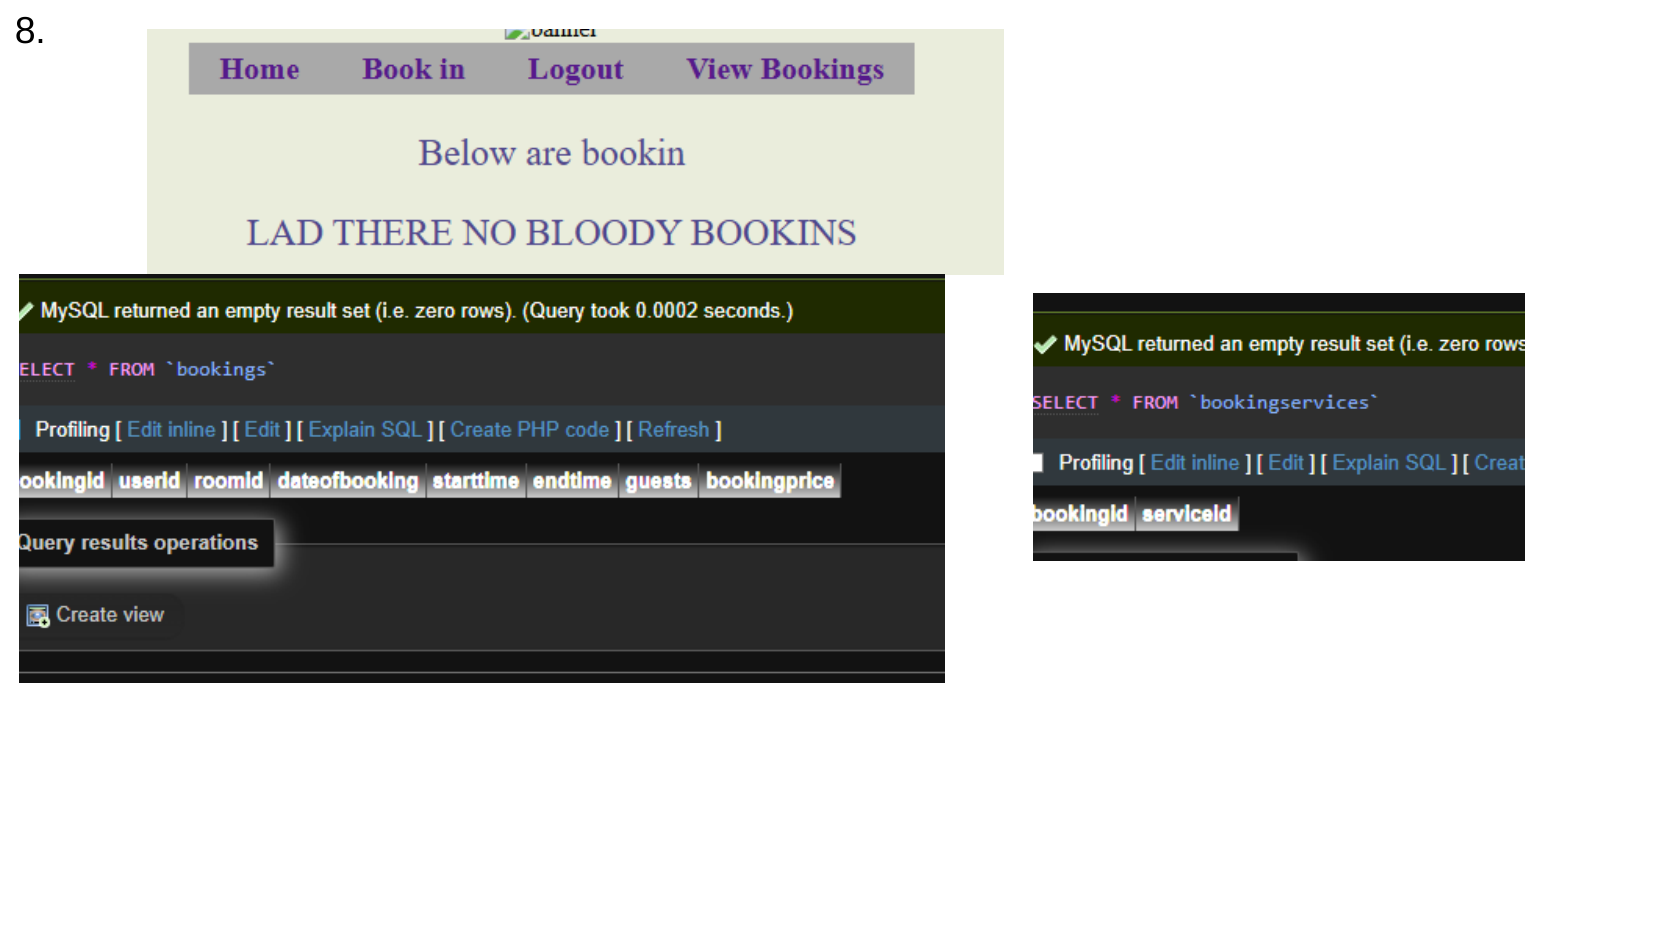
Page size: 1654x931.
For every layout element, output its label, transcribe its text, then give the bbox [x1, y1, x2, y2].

picture [19, 29, 1004, 683]
picture [1033, 293, 1525, 562]
text_box 8. [0, 2, 61, 60]
